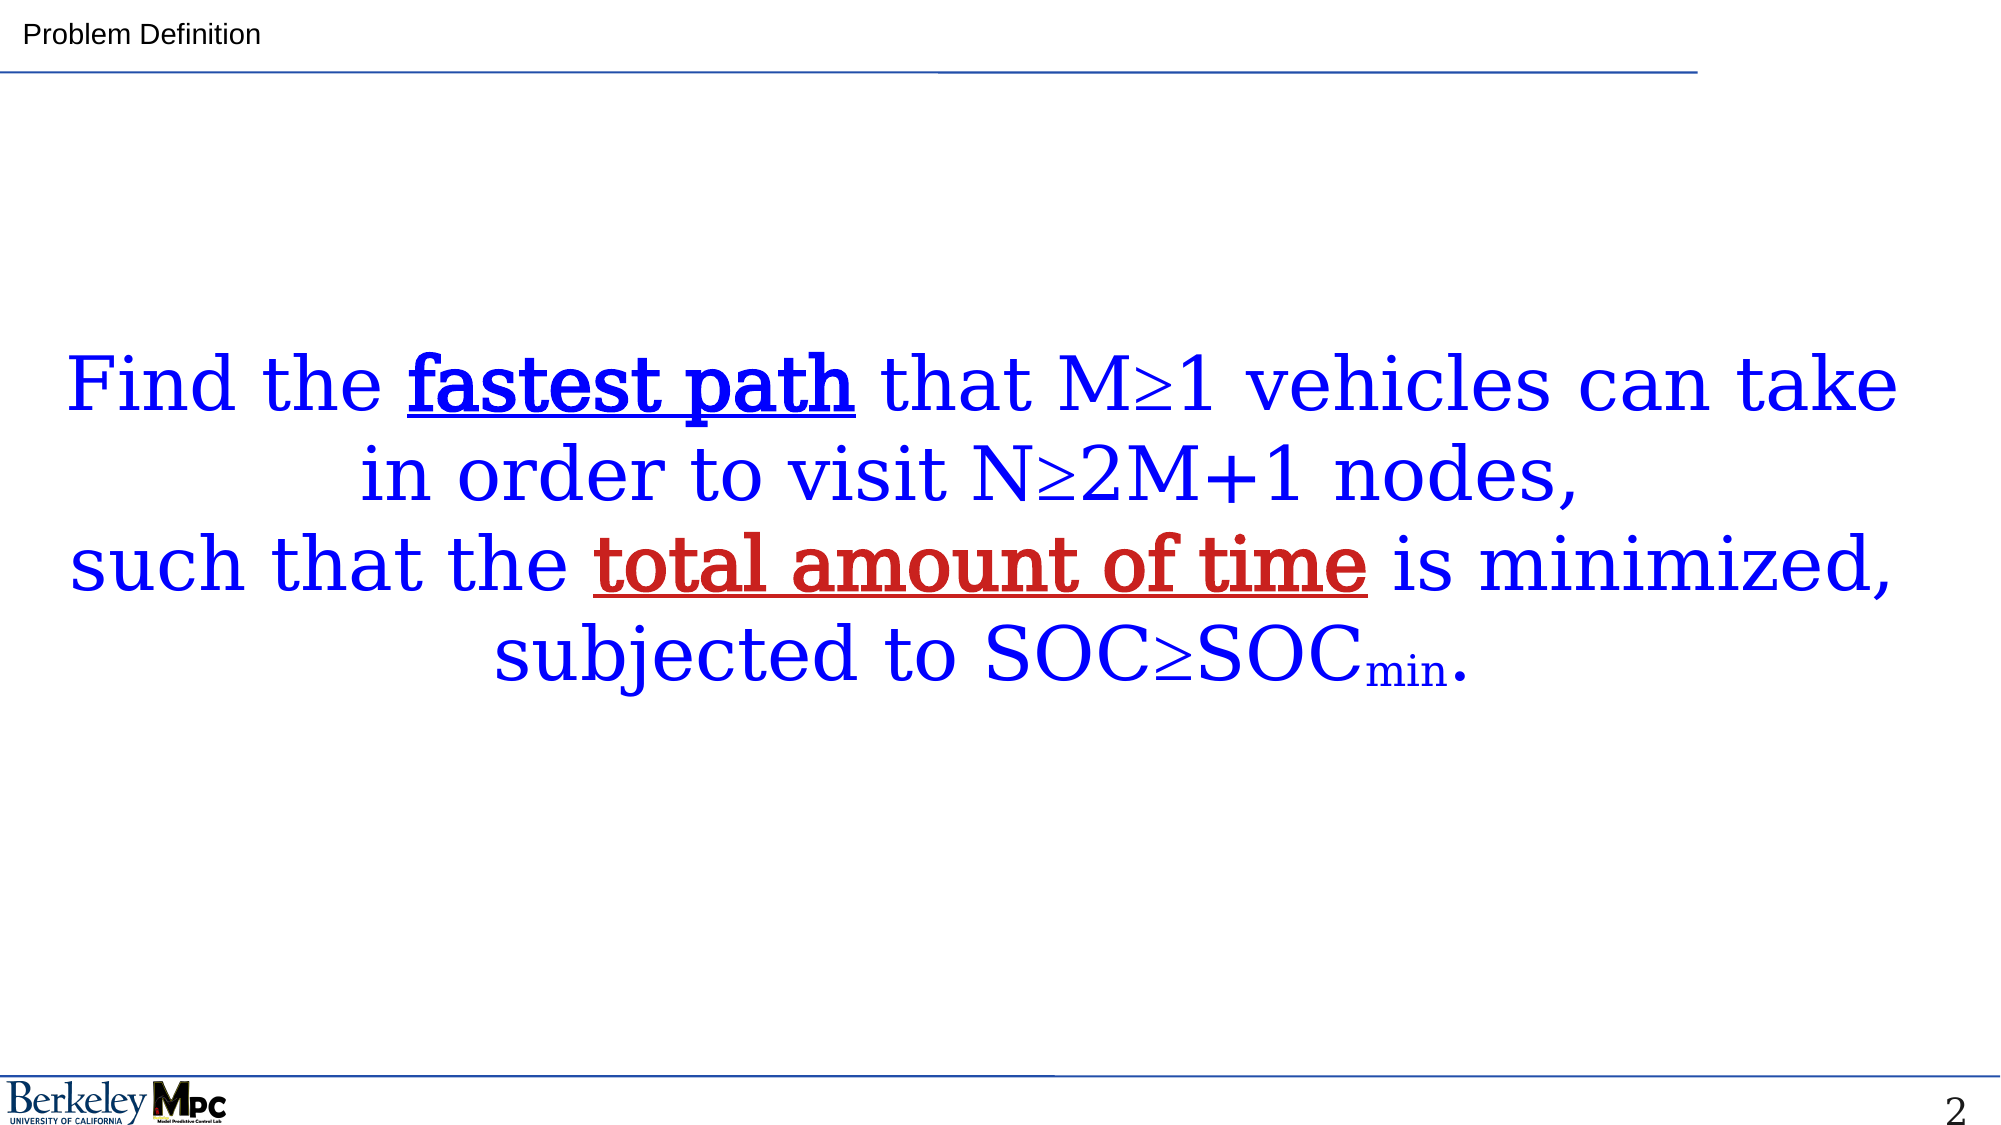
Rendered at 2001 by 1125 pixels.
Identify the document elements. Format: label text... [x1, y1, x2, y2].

picture [0, 1072, 226, 1125]
title Problem Definition [7, 7, 1930, 92]
list Find the fastest path that M≥1 vehicles can take in order to visit N≥2M+1 nodes, such that the total amount of time is minimized, subjected to SOC≥SOCmin. [41, 69, 1925, 1013]
